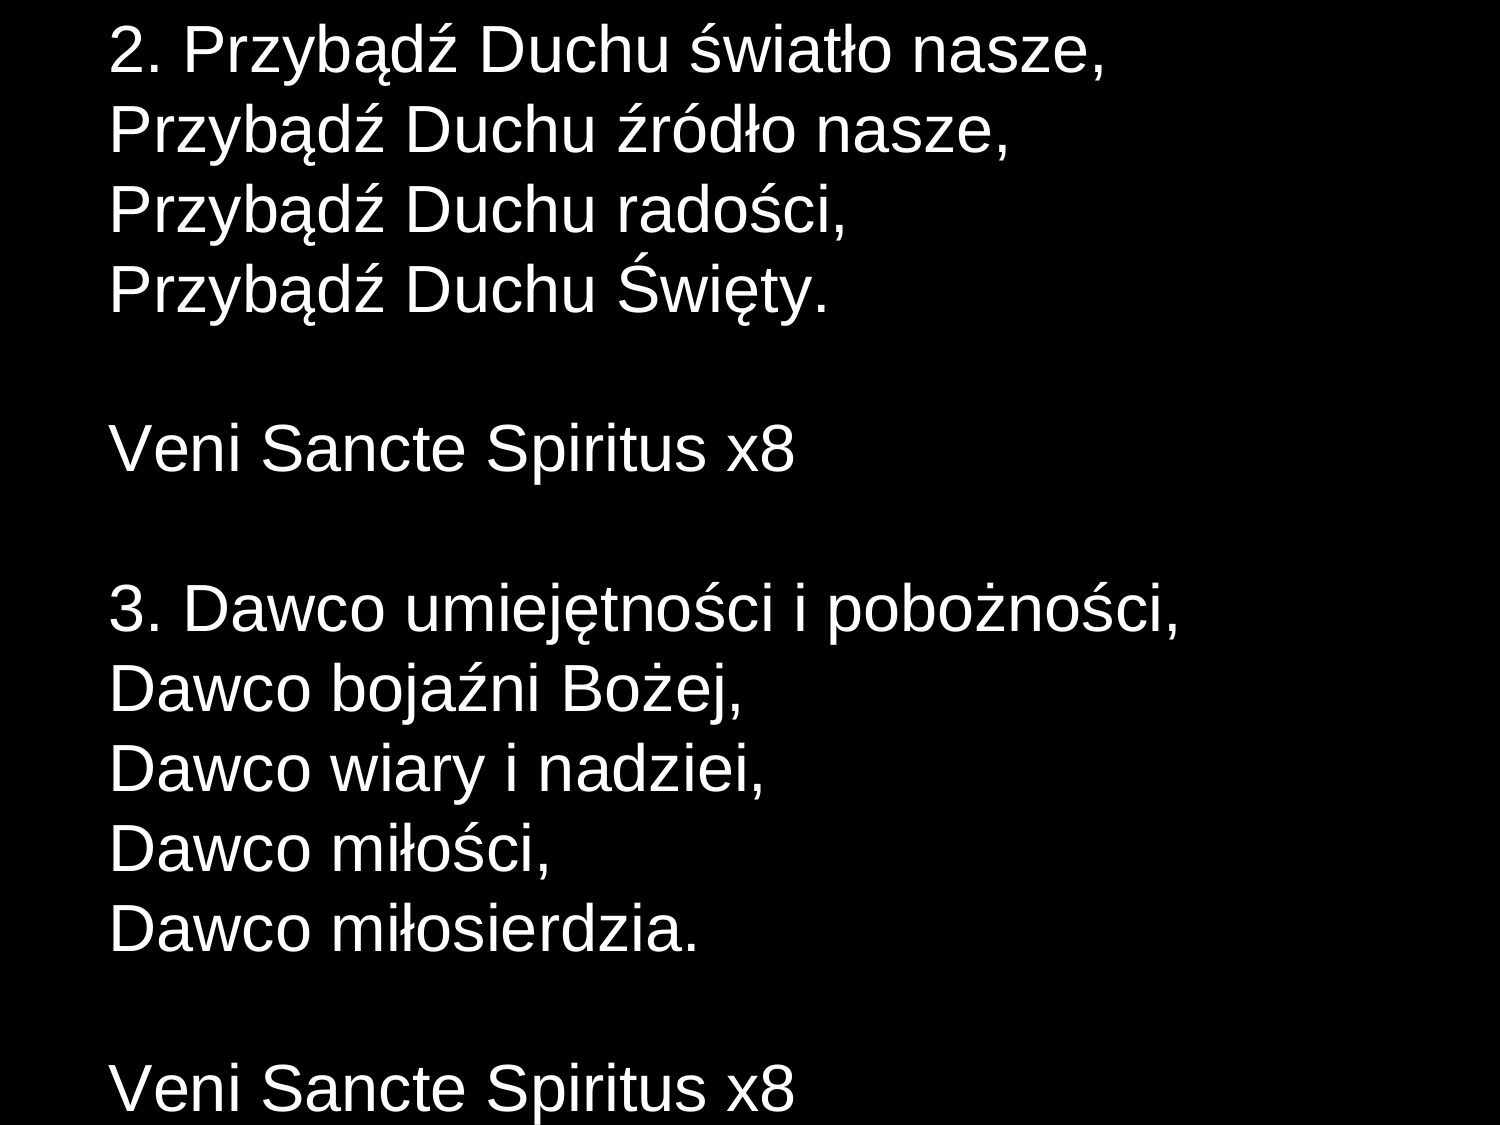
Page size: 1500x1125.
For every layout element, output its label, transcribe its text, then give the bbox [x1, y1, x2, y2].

text_box 2. Przybądź Duchu światło nasze, Przybądź Duchu źródło nasze, Przybądź Duchu radości, Przybądź Duchu Święty. Veni Sancte Spiritus x8 3. Dawco umiejętności i pobożności, Dawco bojaźni Bożej, Dawco wiary i nadziei, Dawco miłości, Dawco miłosierdzia. Veni Sancte Spiritus x8 [93, 0, 1465, 1125]
